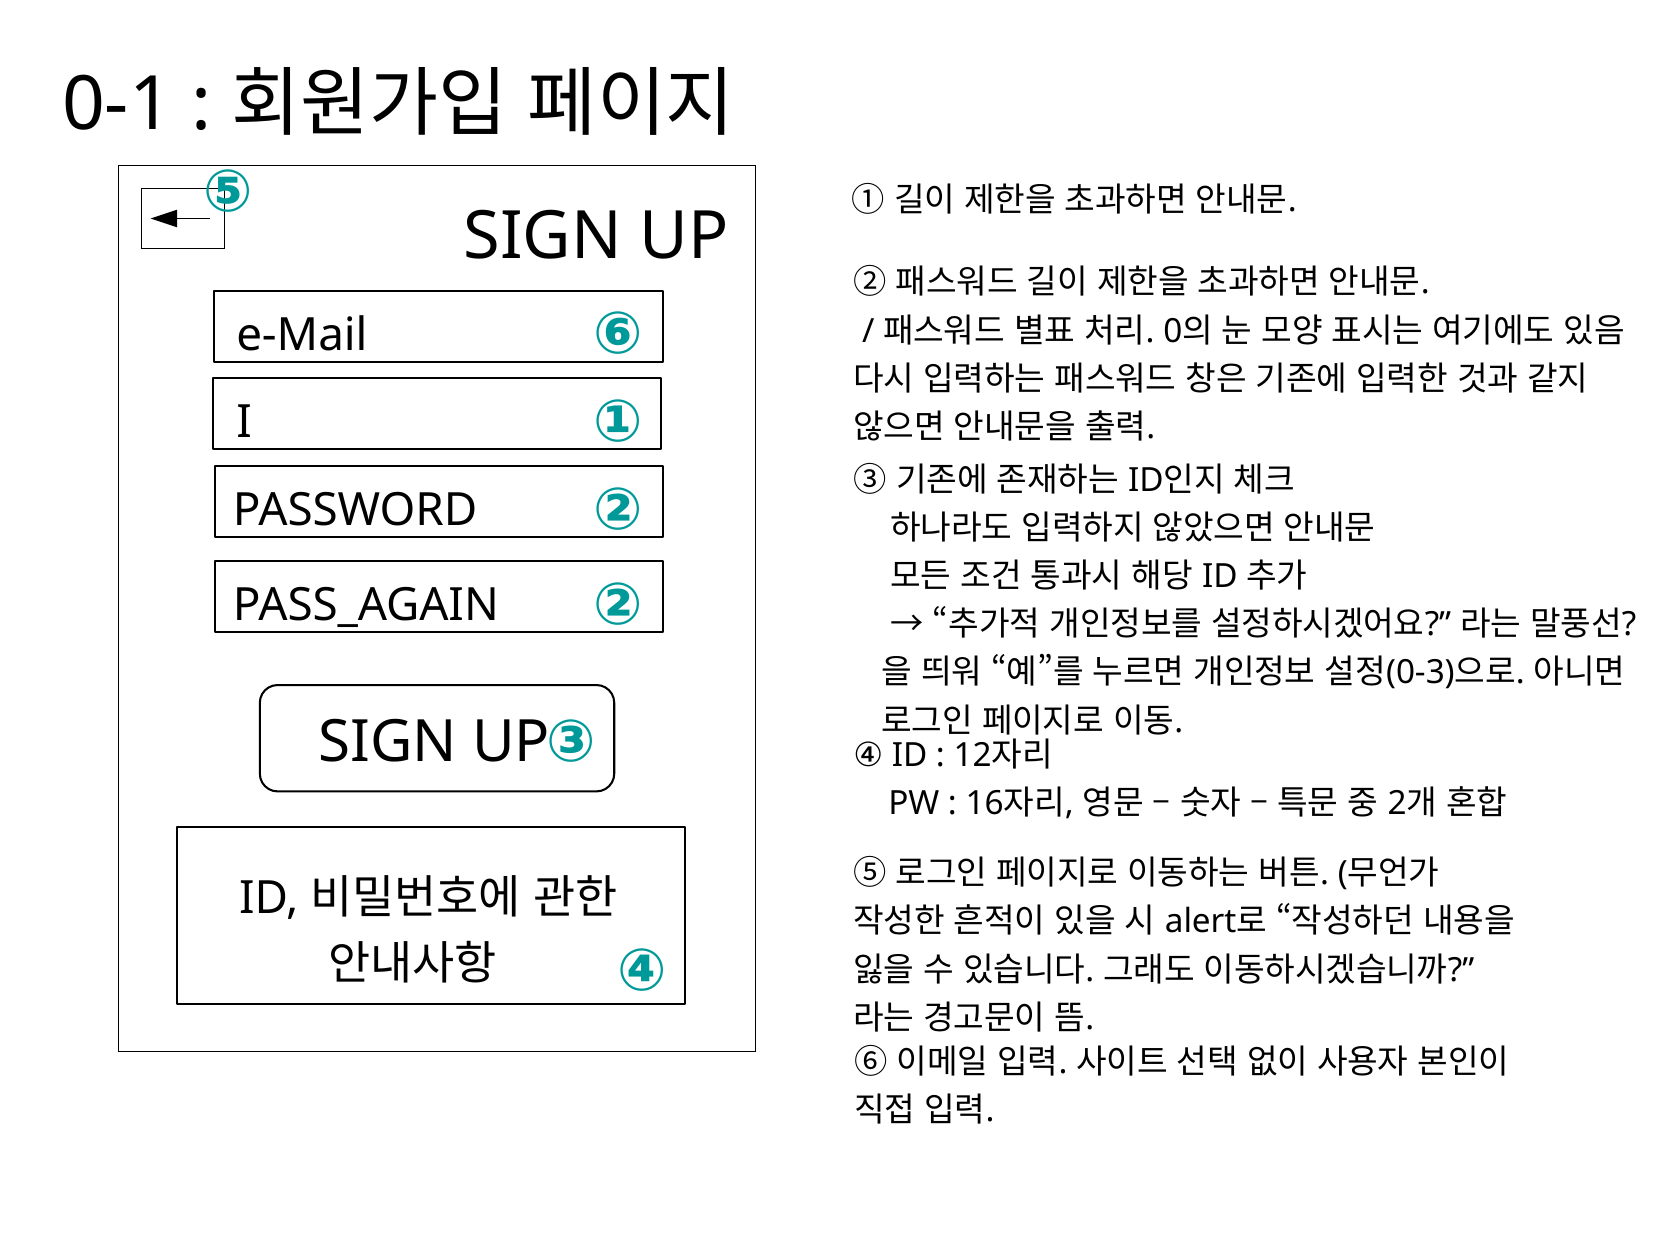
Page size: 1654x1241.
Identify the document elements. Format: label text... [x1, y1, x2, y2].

text_box [118, 165, 756, 1052]
text_box PASSWORD [218, 468, 499, 537]
text_box ① 길이 제한을 초과하면 안내문. [836, 165, 1548, 234]
text_box ⑤ 로그인 페이지로 이동하는 버튼. (무언가 작성한 흔적이 있을 시 alert로 “작성하던 내용을 잃을 수 있습니다. 그래도 이동하시겠습니까?” 라는 경고문이 뜸. [838, 838, 1535, 1008]
text_box ② [578, 555, 664, 638]
text_box e-Mail [221, 294, 578, 363]
text_box ① [578, 372, 664, 455]
text_box ④ ID : 12자리 PW : 16자리, 영문 – 숫자 – 특문 중 2개 혼합 [838, 720, 1607, 813]
text_box SIGN UP [304, 691, 626, 793]
text_box ⑥ [578, 283, 664, 366]
text_box 0-1 : 회원가입 페이지 [47, 35, 1069, 223]
text_box ② 패스워드 길이 제한을 초과하면 안내문. / 패스워드 별표 처리. 0의 눈 모양 표시는 여기에도 있음 다시 입력하는 패스워드 창은 기존에 입력한 것과 같지 않으면 안내문을 출력. [838, 248, 1654, 417]
text_box SIGN UP [448, 180, 792, 272]
text_box PASS_AGAIN [218, 564, 558, 686]
text_box ⑤ [188, 141, 274, 224]
text_box ③ [531, 691, 617, 774]
text_box ③ 기존에 존재하는 ID인지 체크 하나라도 입력하지 않았으면 안내문 모든 조건 통과시 해당 ID 추가 → “추가적 개인정보를 설정하시겠어요?” 라는 말풍선? 을 띄워 “예”를 누르면 개인정보 설정(0-3)으로. 아니면 로그인 페이지로 이동. [838, 445, 1654, 692]
text_box ⑥ 이메일 입력. 사이트 선택 없이 사용자 본인이 직접 입력. [839, 1027, 1536, 1120]
text_box ④ [602, 921, 687, 1004]
text_box ID, 비밀번호에 관한 안내사항 [224, 852, 650, 981]
text_box ② [578, 459, 664, 542]
text_box ID [221, 381, 296, 450]
